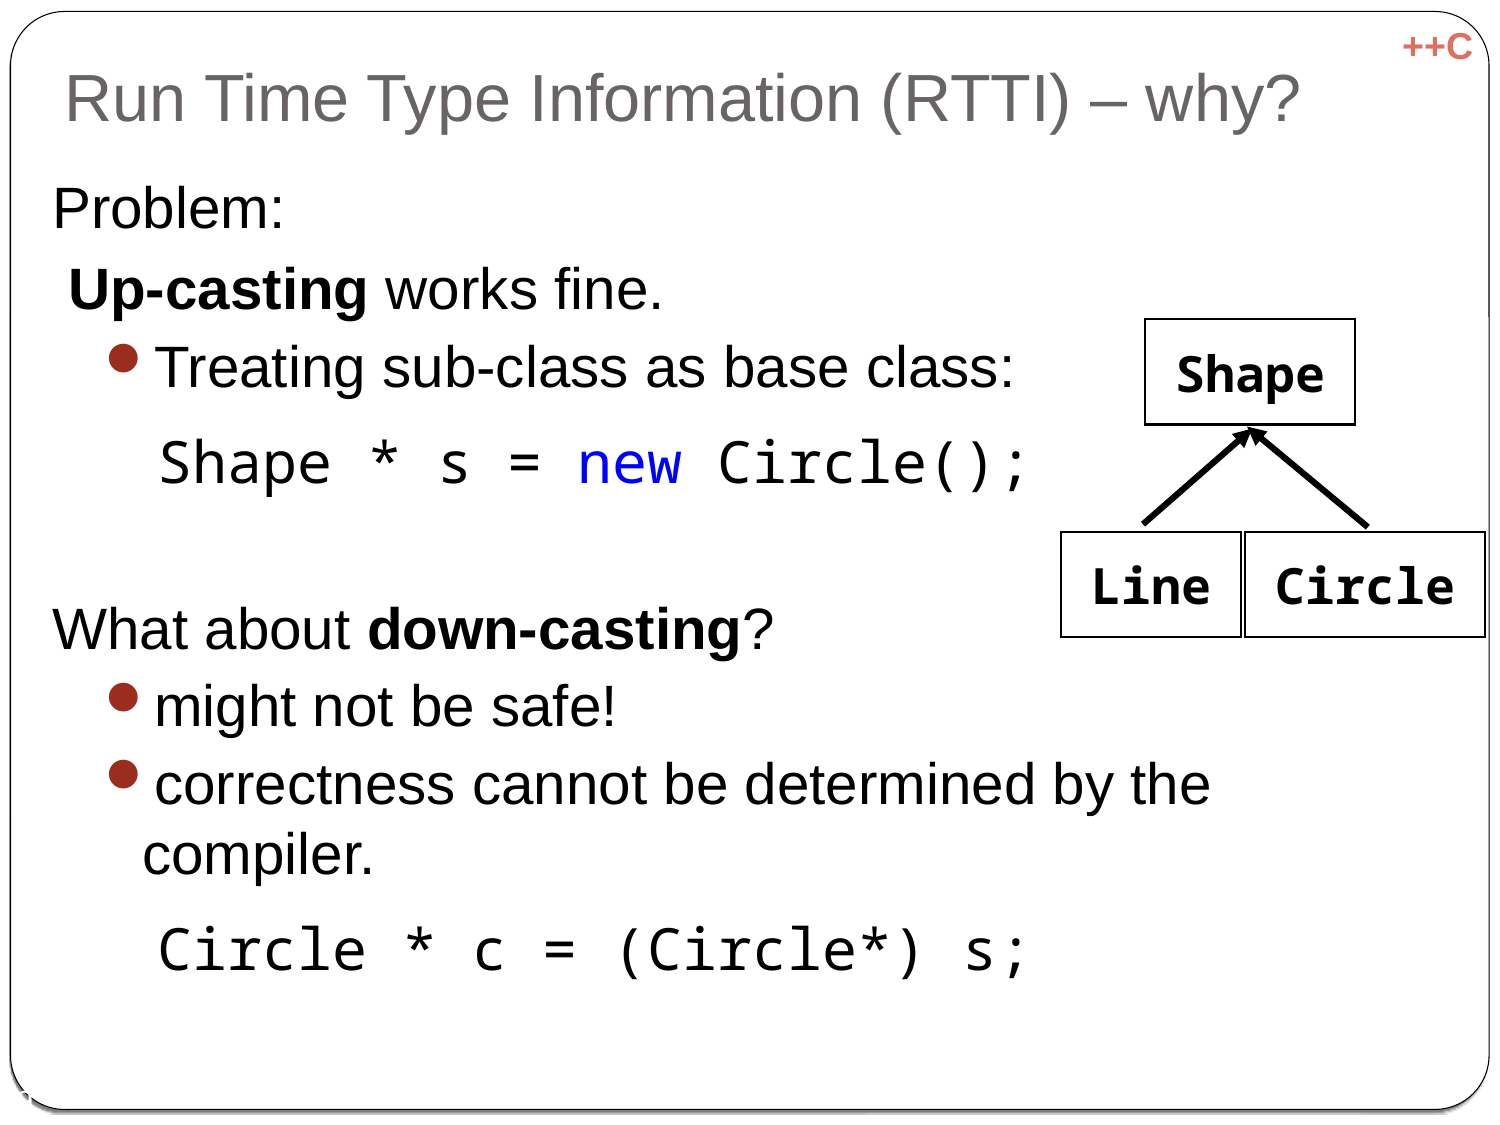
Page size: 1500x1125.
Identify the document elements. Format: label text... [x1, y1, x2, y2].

text_box Circle [1245, 531, 1486, 638]
text_box Line [1061, 531, 1242, 638]
slide_number <number> [0, 1074, 50, 1125]
title Run Time Type Information (RTTI) – why? [50, 45, 1450, 150]
text_box Shape [1144, 319, 1355, 425]
list Problem: Up-casting works fine. Treating sub-class as base class: Shape * s = new Circle(); What about down-casting? might not be safe! correctness cannot be determined by the compiler. Circle * c = (Circle*) s; [37, 162, 1463, 1088]
